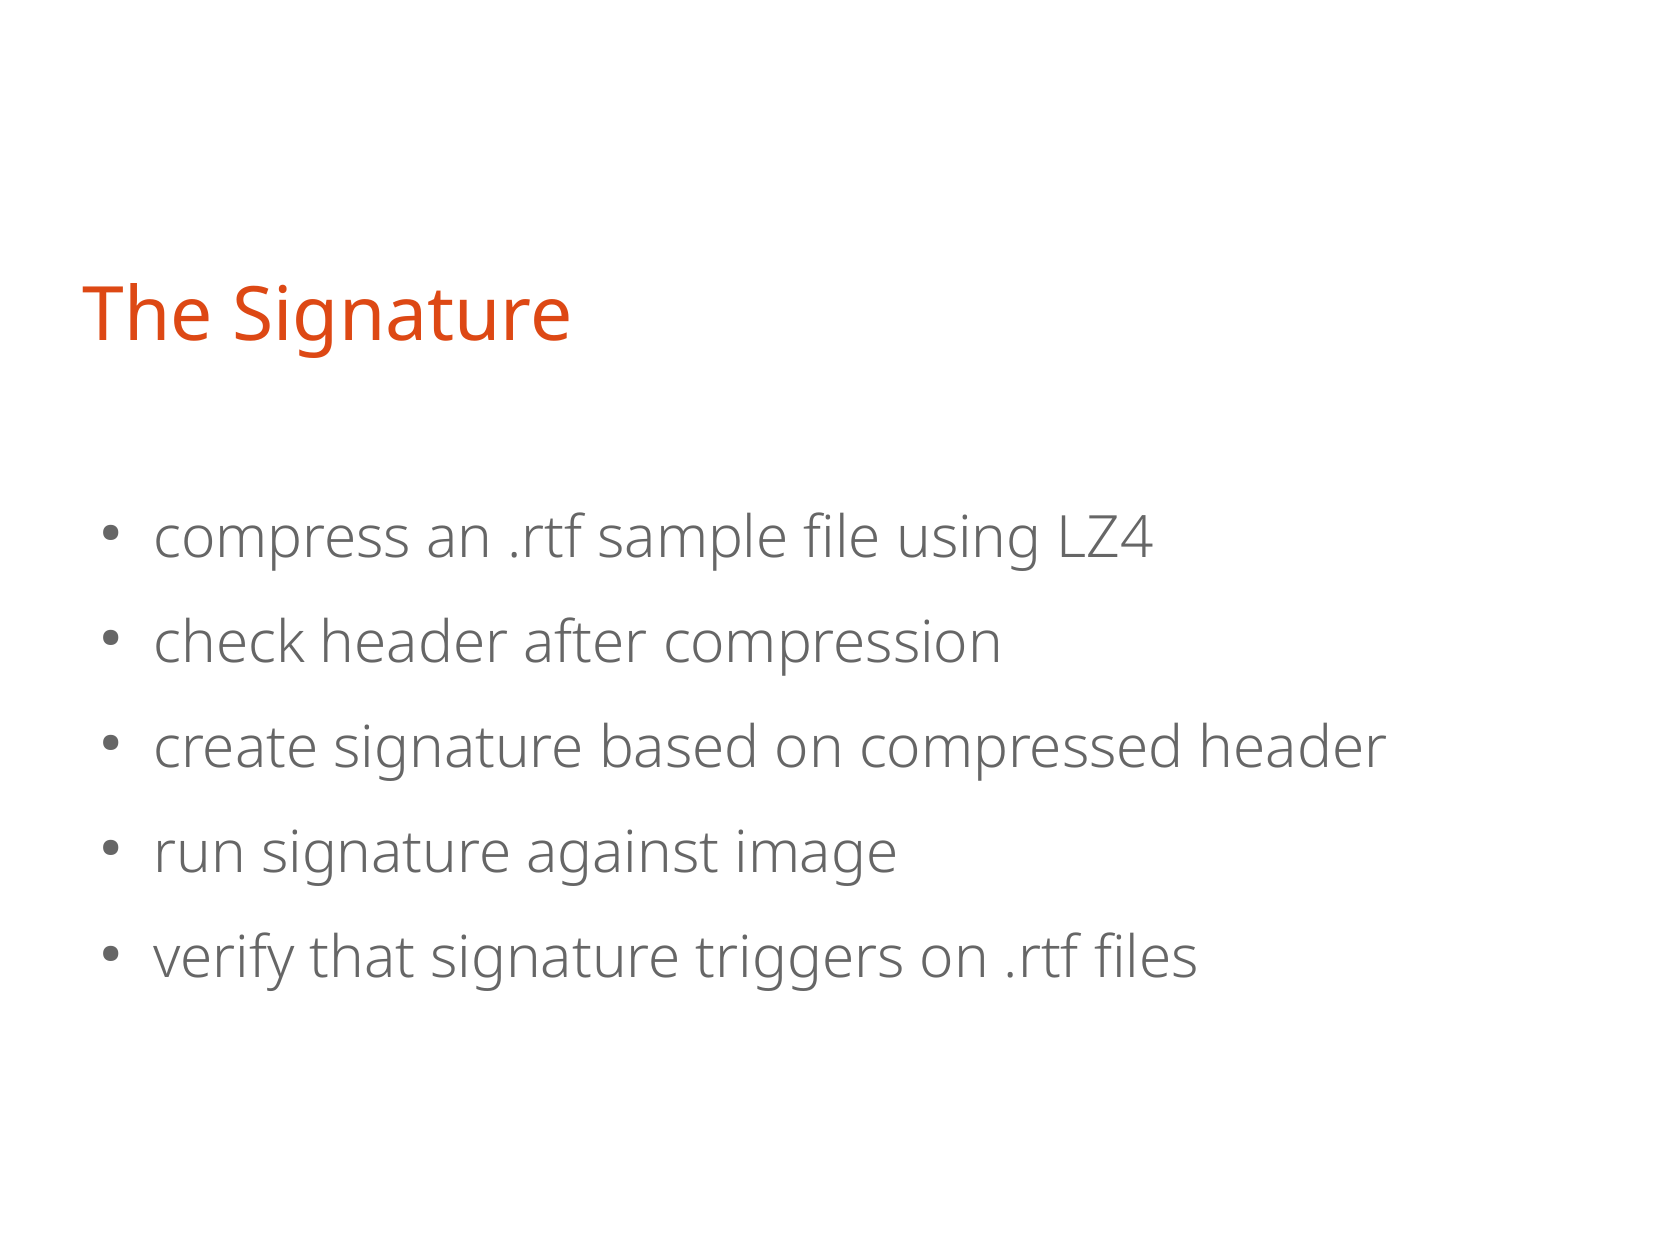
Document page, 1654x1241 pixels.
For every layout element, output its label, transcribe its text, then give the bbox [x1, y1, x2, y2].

list compress an .rtf sample file using LZ4 check header after compression create signature based on compressed header run signature against image verify that signature triggers on .rtf files [82, 389, 1571, 1010]
title The Signature [82, 248, 1571, 375]
